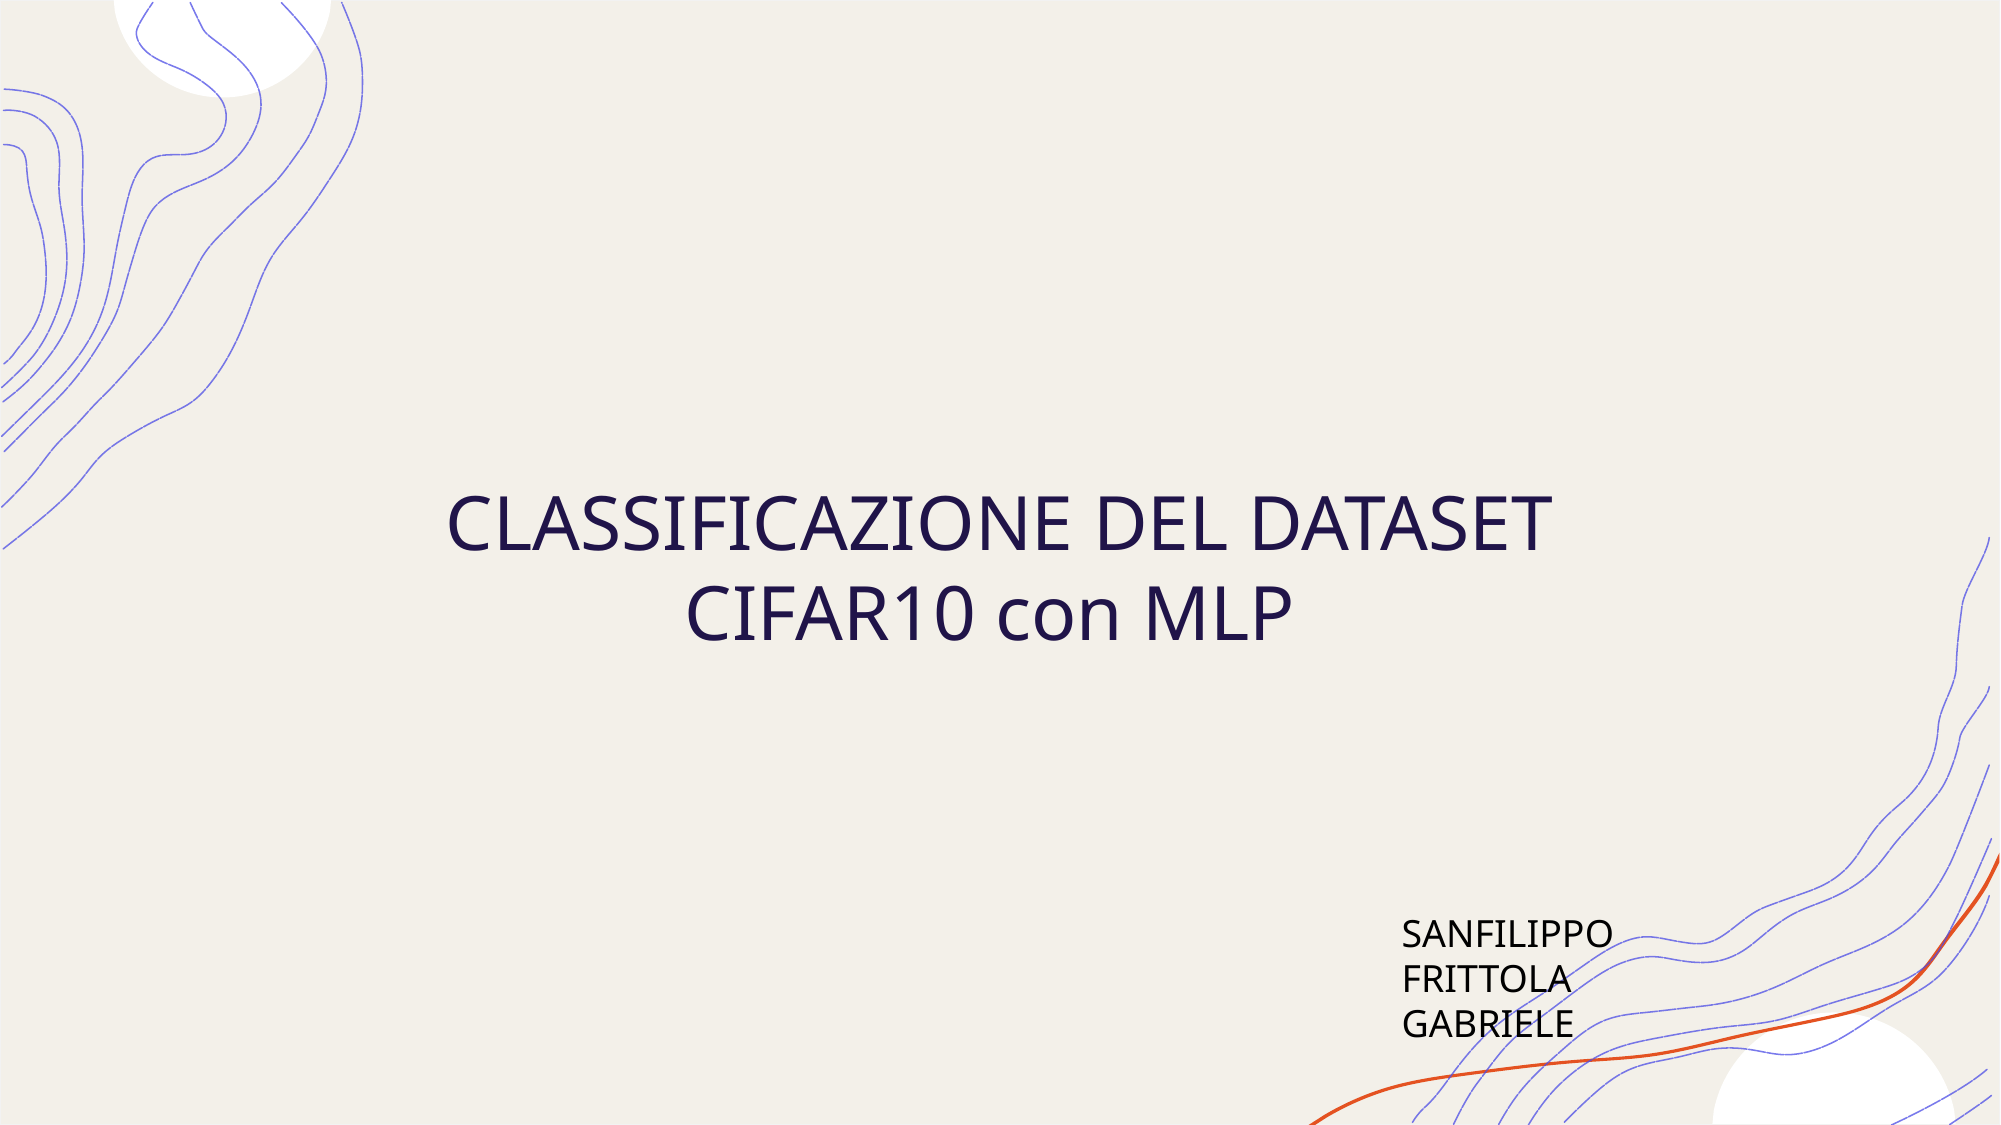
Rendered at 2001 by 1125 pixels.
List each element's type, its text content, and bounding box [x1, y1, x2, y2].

title CLASSIFICAZIONE DEL DATASET CIFAR10 con MLP [357, 461, 1643, 664]
text_box SANFILIPPO FRITTOLA GABRIELE [1386, 902, 1735, 1054]
